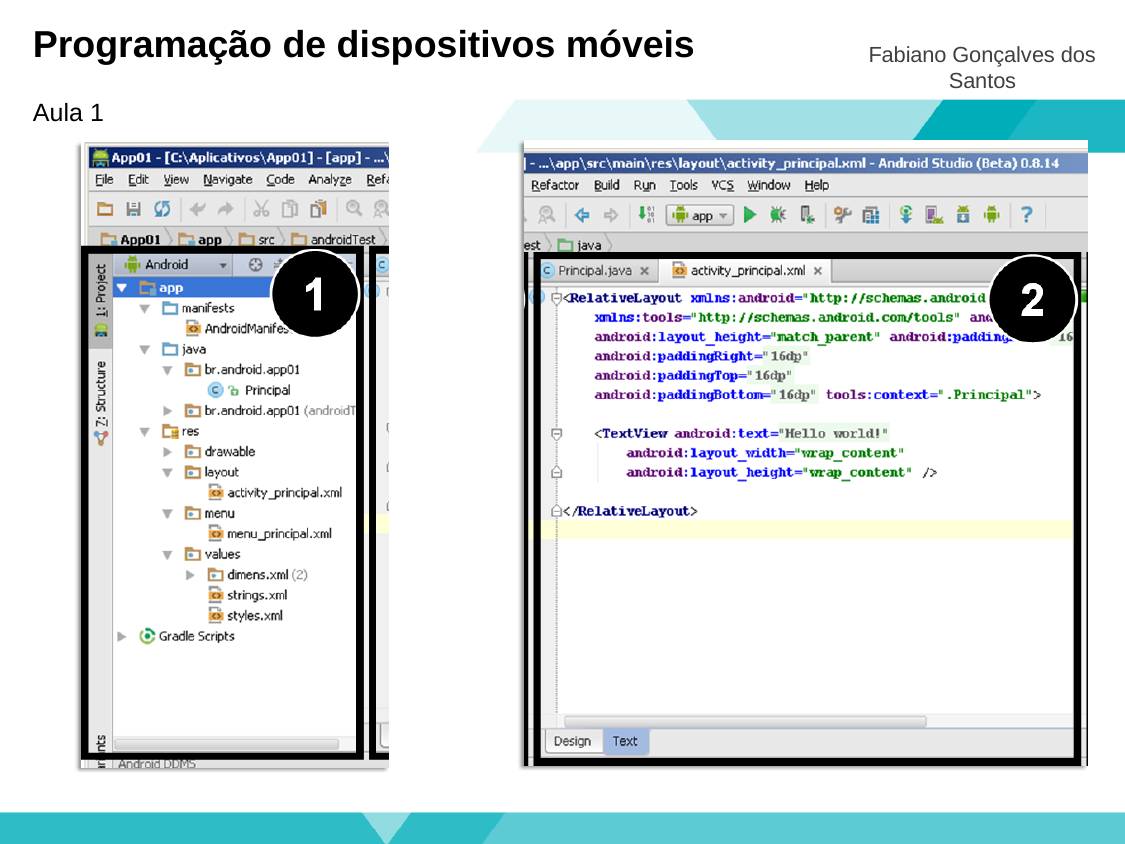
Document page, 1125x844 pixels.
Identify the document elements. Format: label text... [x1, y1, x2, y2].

list Aula 1 [18, 88, 389, 140]
title Programação de dispositivos móveis [18, 18, 767, 88]
list Fabiano Gonçalves dos Santos [839, 33, 1125, 89]
picture [0, 0, 1125, 844]
